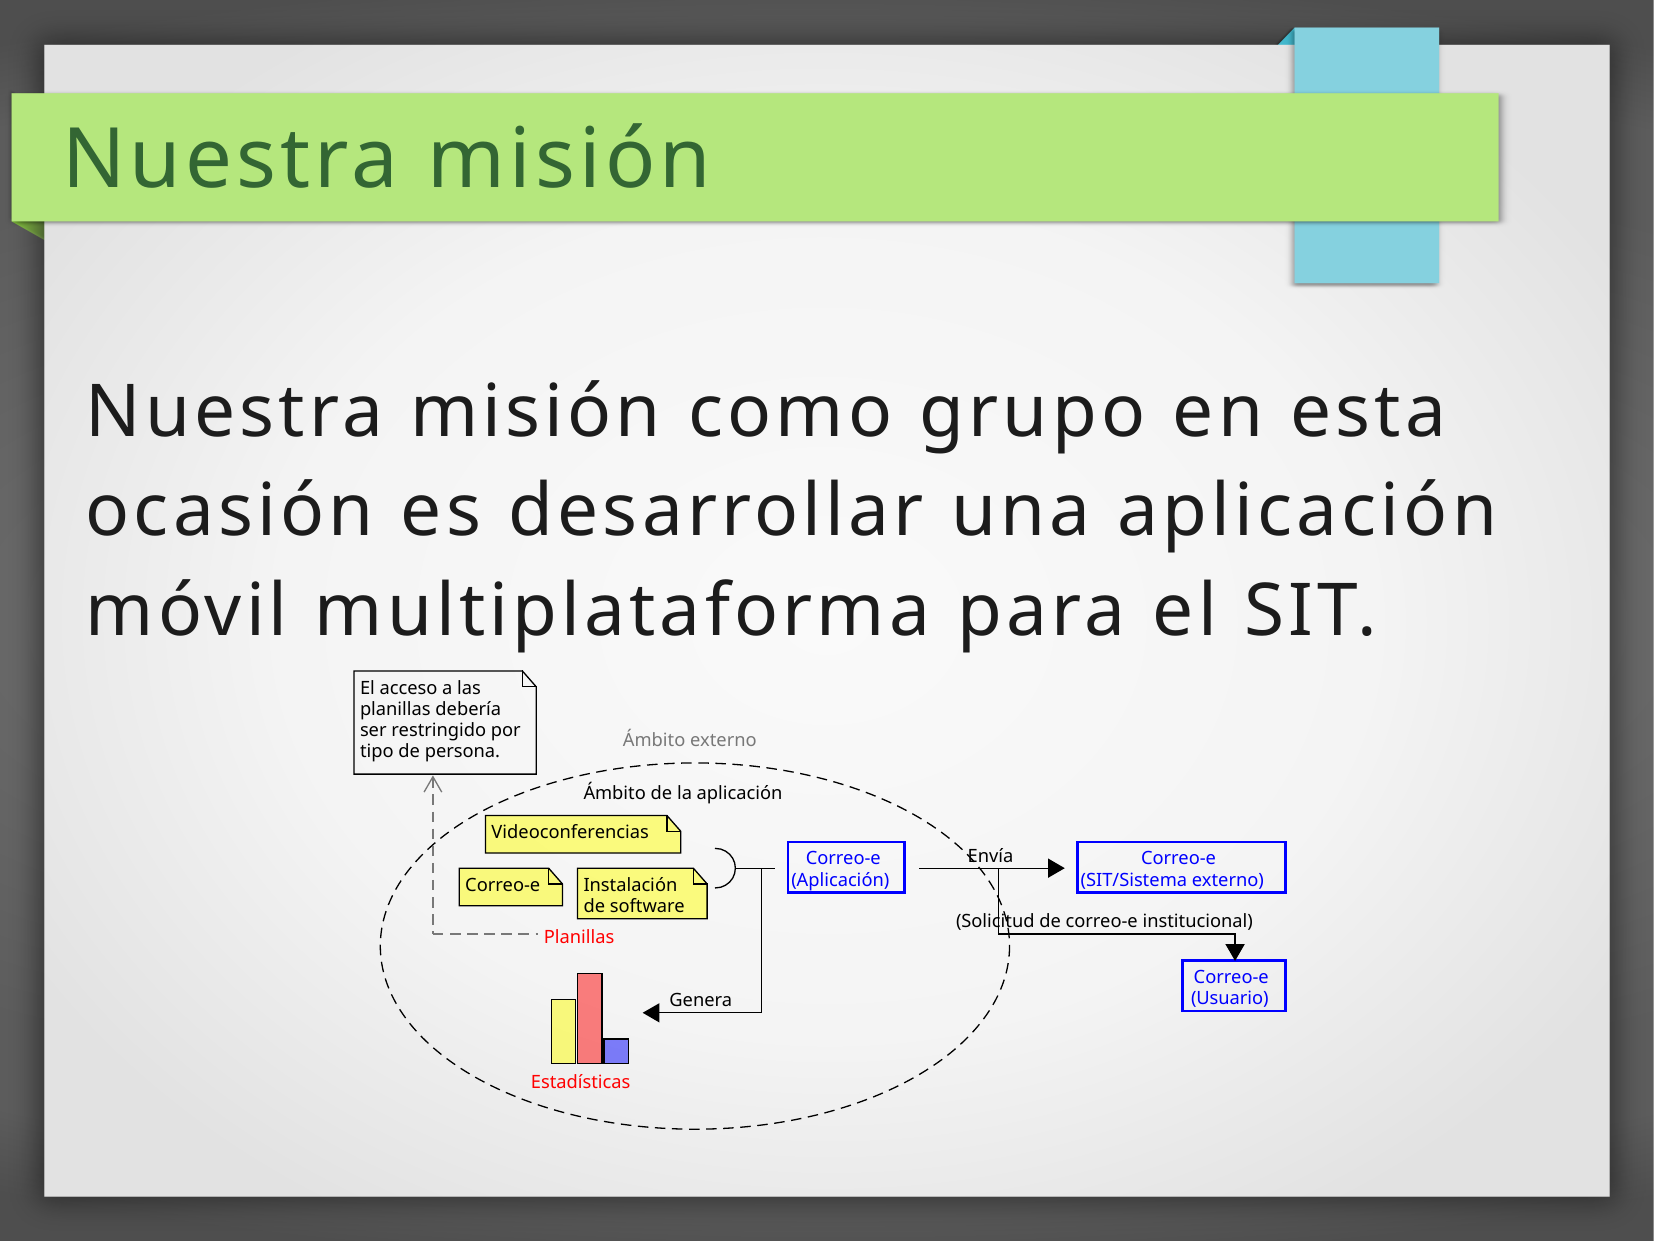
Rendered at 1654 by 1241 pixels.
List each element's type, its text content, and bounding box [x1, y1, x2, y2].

text_box Nuestra misión [47, 94, 1489, 217]
picture [0, 0, 1654, 1241]
text_box Nuestra misión como grupo en esta ocasión es desarrollar una aplicación móvil multiplataforma para el SIT. [70, 350, 1583, 706]
